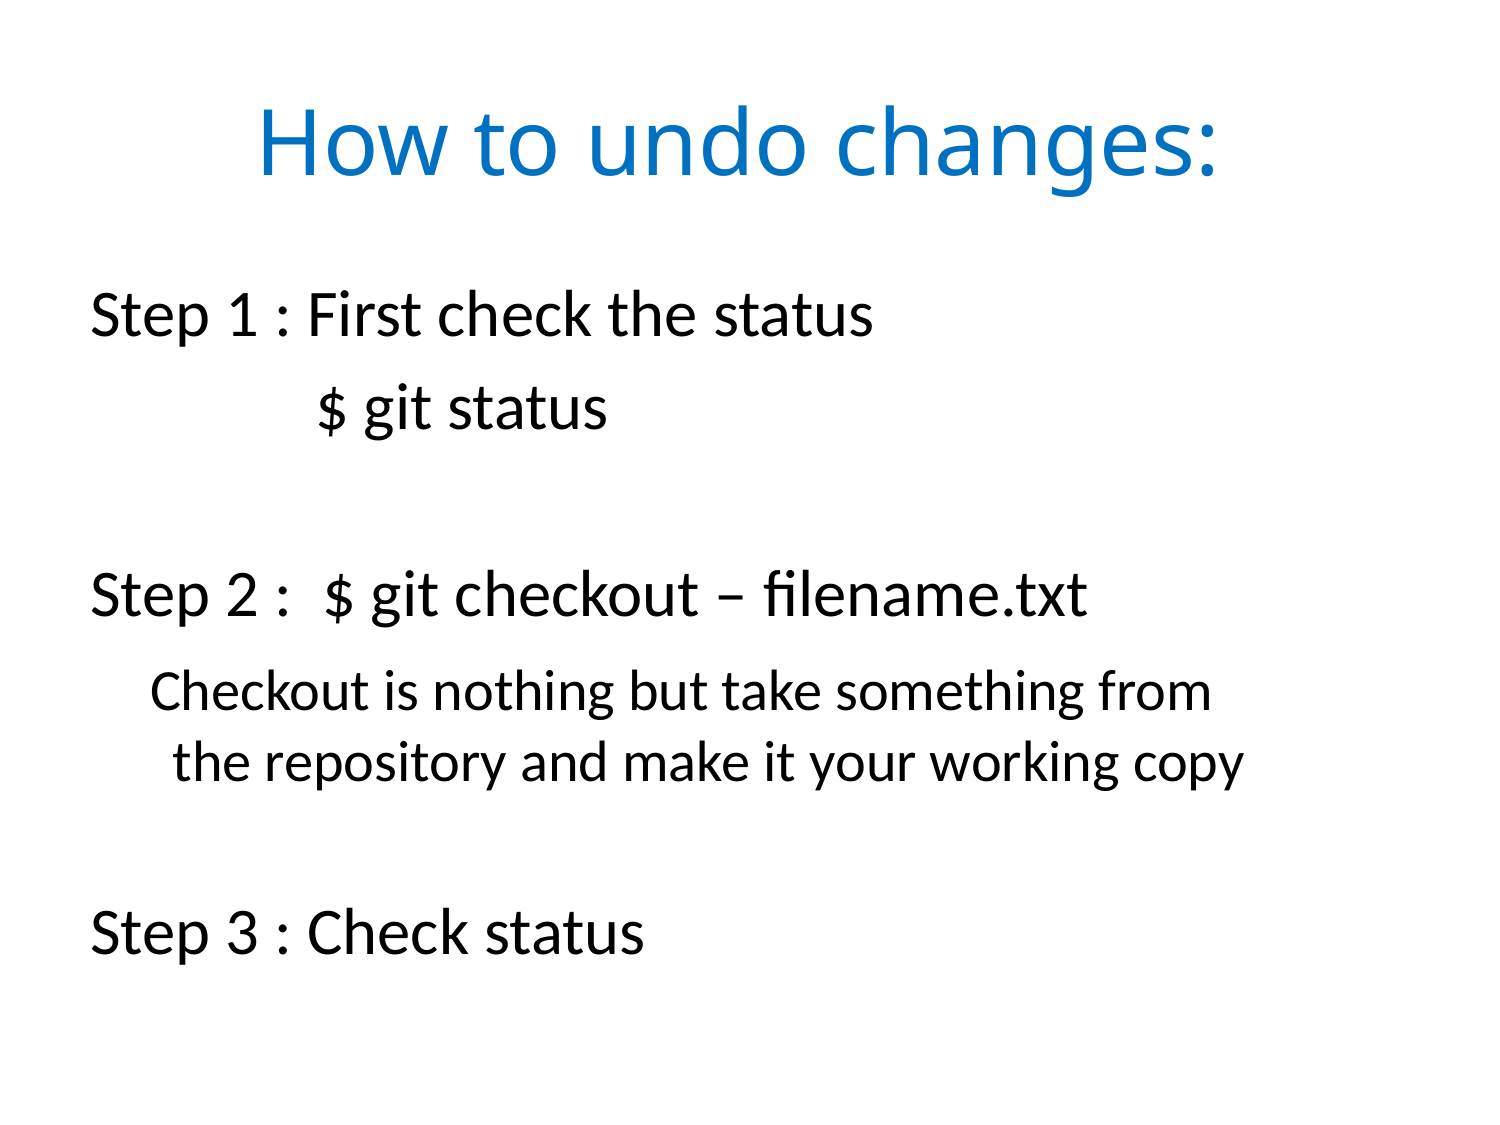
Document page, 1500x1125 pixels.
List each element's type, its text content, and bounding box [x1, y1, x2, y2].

list Step 1 : First check the status $ git status Step 2 : $ git checkout – filename.txt Checkout is nothing but take something from the repository and make it your working copy Step 3 : Check status [75, 262, 1425, 1005]
title How to undo changes: [75, 45, 1425, 233]
